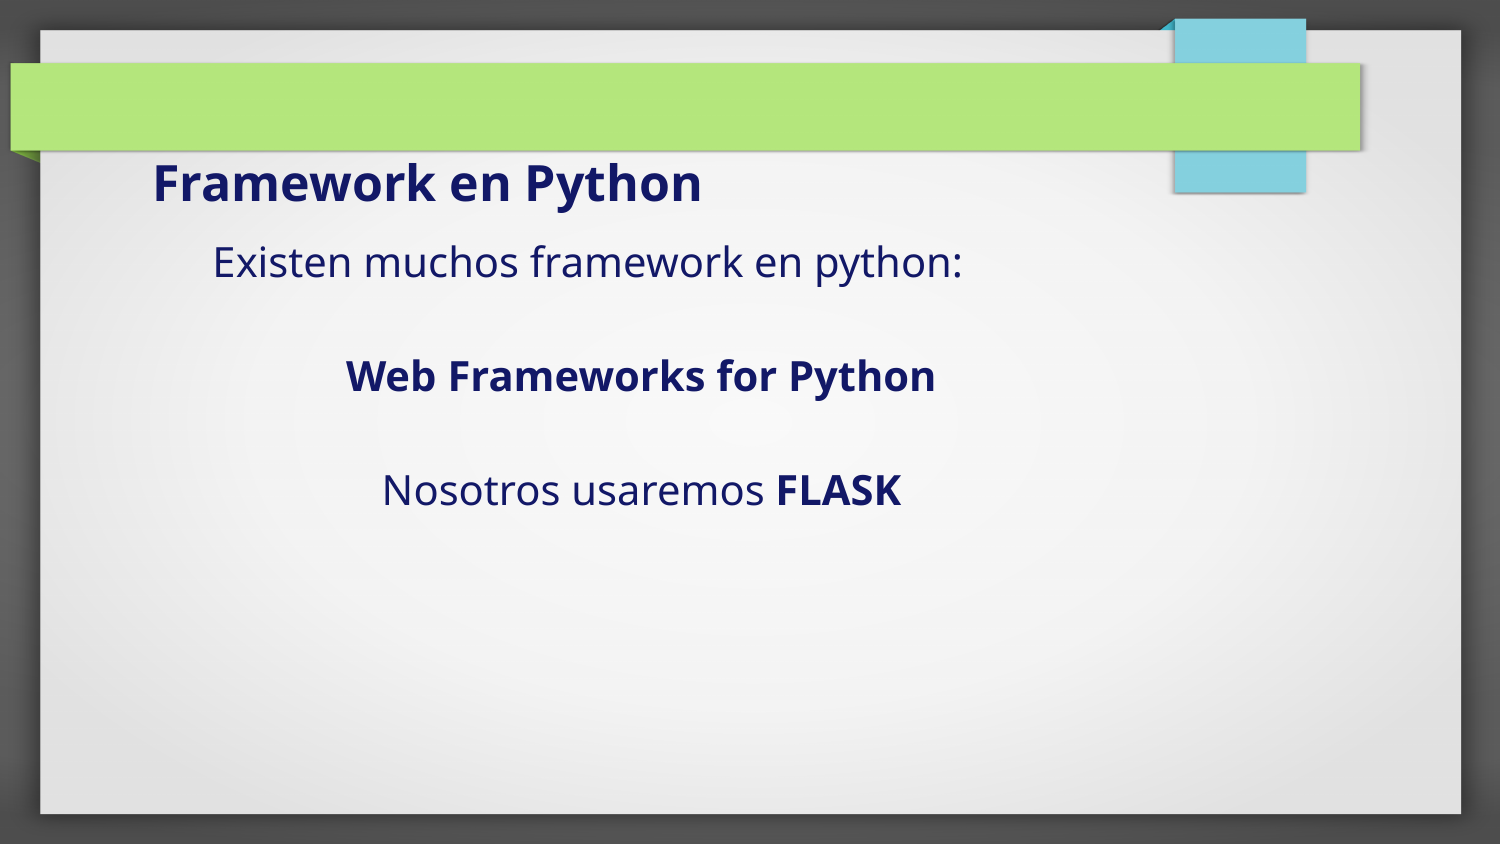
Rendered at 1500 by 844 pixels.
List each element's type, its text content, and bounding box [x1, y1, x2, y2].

picture [0, 0, 1500, 844]
list Existen muchos framework en python: Web Frameworks for Python Nosotros usaremos FLASK [137, 232, 1146, 484]
title Framework en Python [137, 146, 1011, 227]
